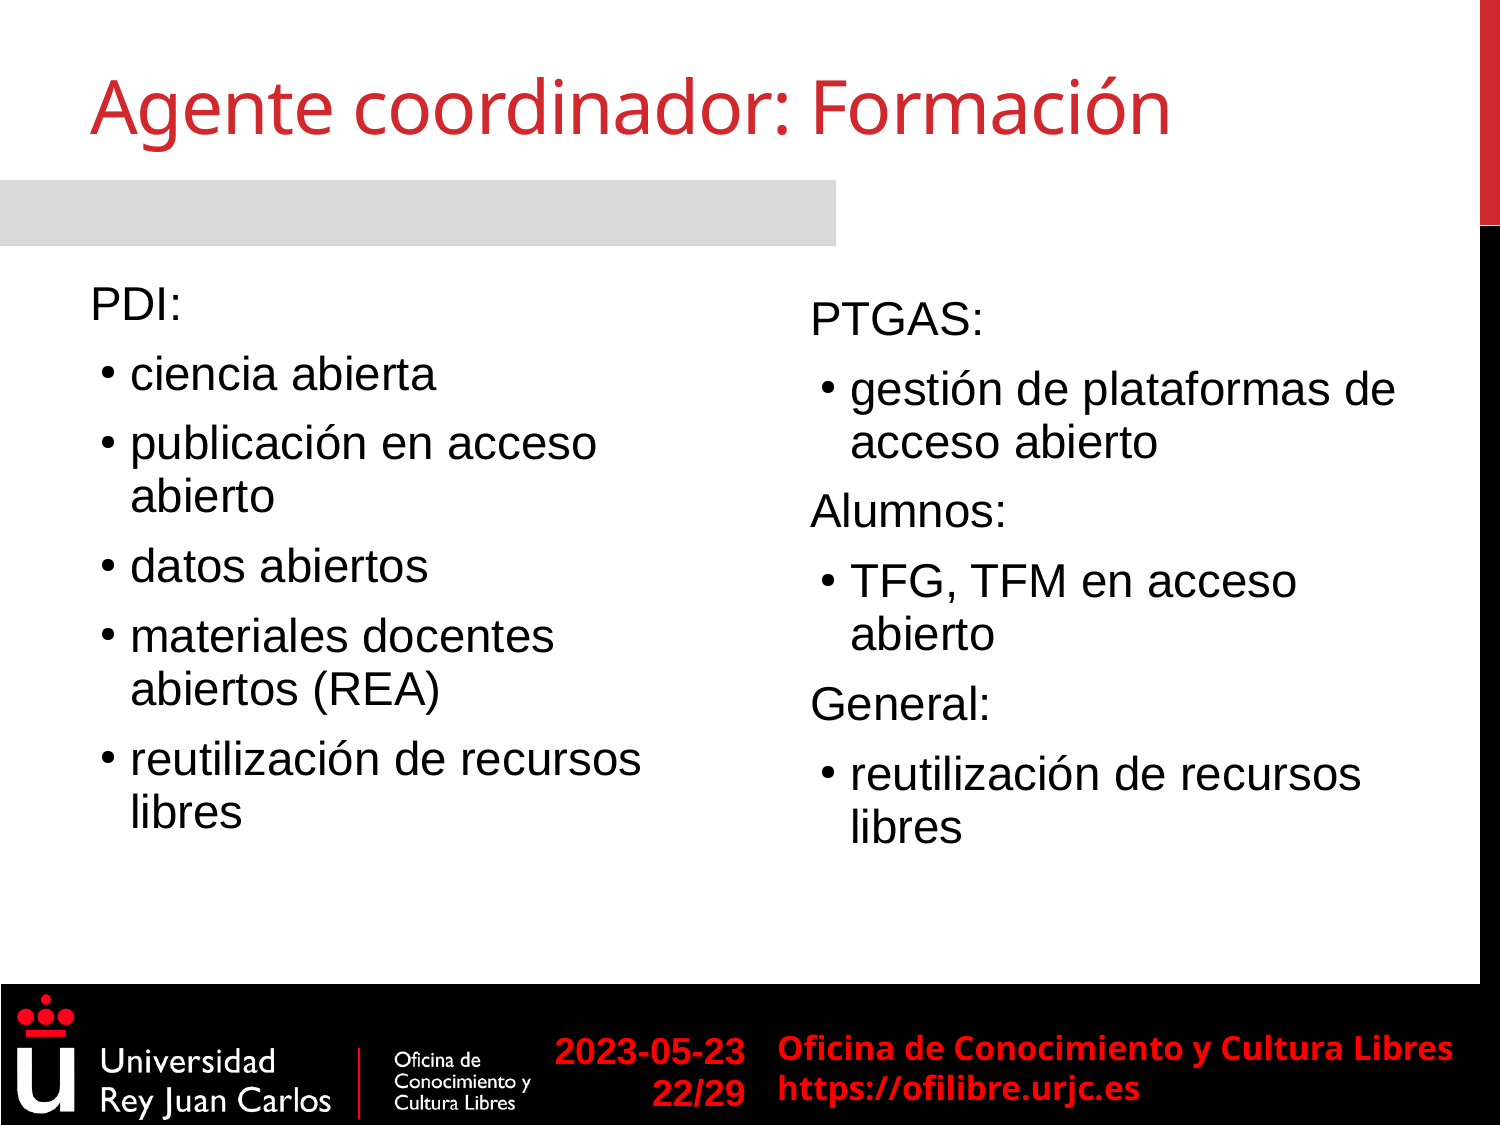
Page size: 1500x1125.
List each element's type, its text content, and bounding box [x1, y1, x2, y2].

picture [17, 994, 531, 1120]
list PTGAS: gestión de plataformas de acceso abierto Alumnos: TFG, TFM en acceso abierto General: reutilización de recursos libres [795, 285, 1471, 871]
text_box Agente coordinador: Formación [0, 17, 1326, 165]
list PDI: ciencia abierta publicación en acceso abierto datos abiertos materiales docentes abiertos (REA) reutilización de recursos libres [75, 270, 751, 856]
